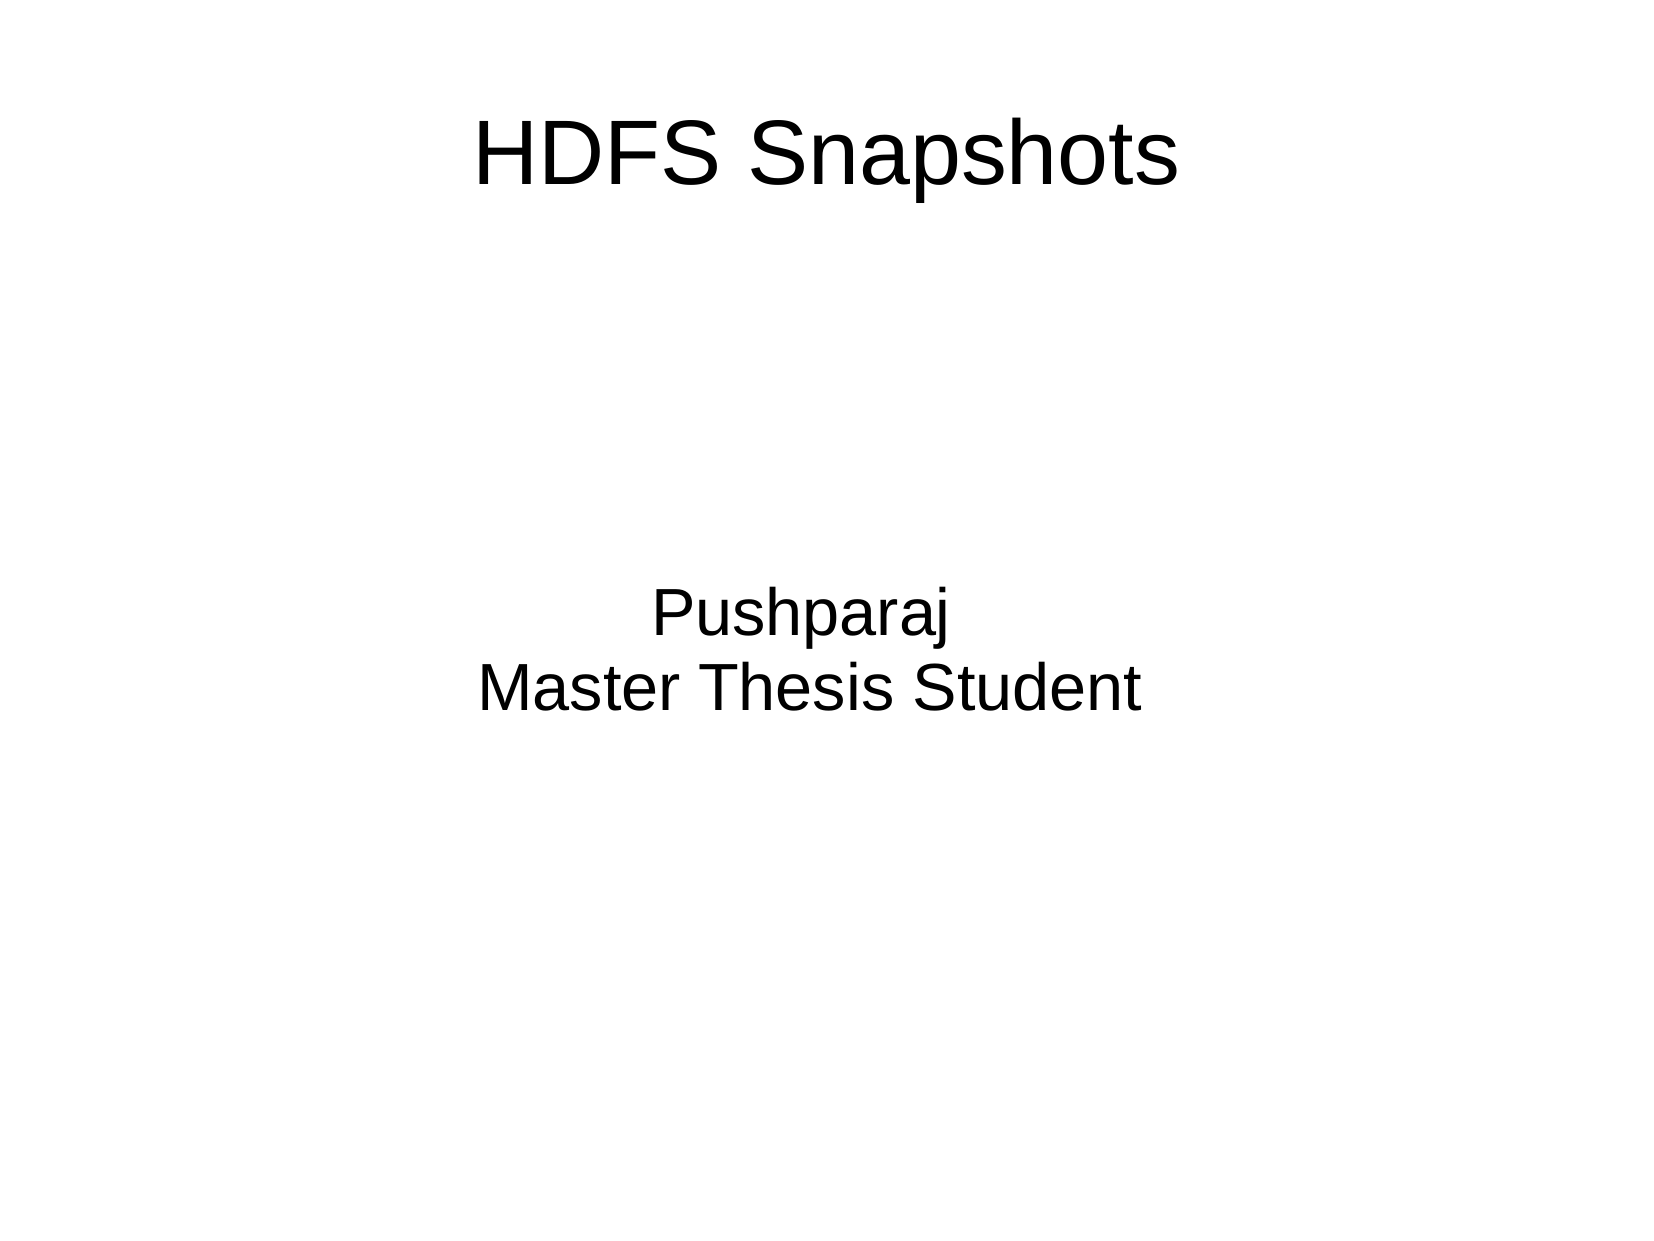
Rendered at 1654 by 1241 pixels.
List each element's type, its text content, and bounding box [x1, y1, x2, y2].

subtitle Pushparaj Master Thesis Student [82, 290, 1538, 1010]
title HDFS Snapshots [82, 49, 1571, 257]
